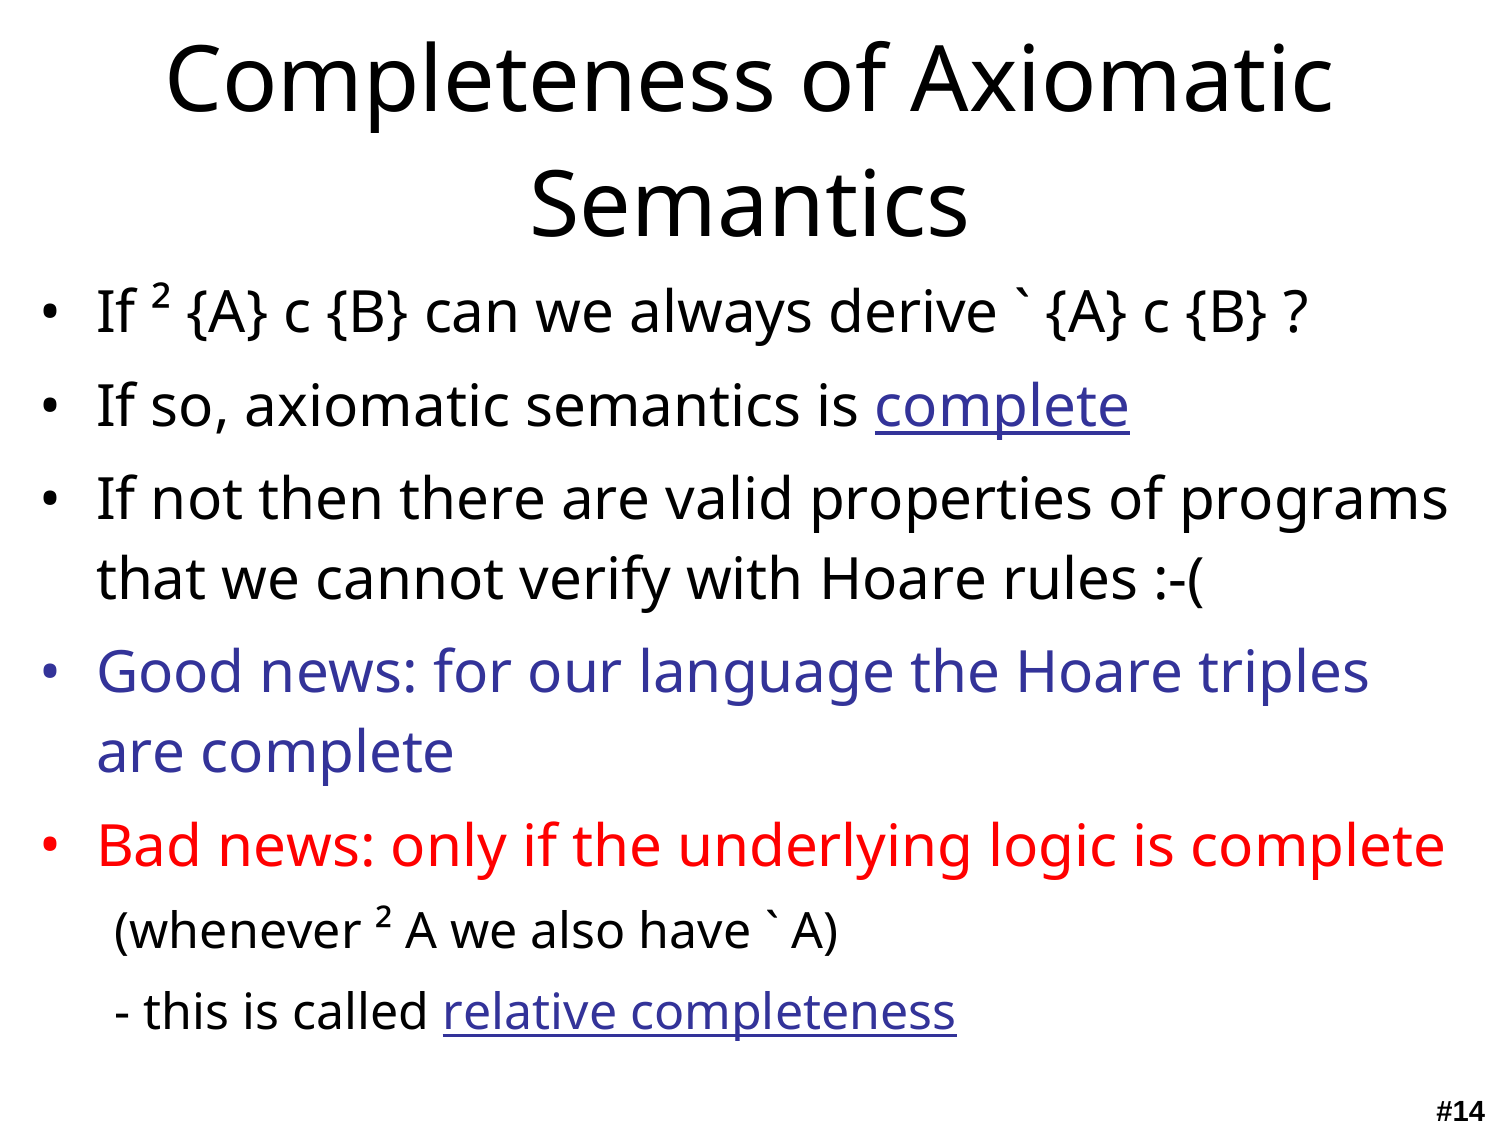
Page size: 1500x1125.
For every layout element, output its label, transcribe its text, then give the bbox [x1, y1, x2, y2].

list If ² {A} c {B} can we always derive ` {A} c {B} ? If so, axiomatic semantics is complete If not then there are valid properties of programs that we cannot verify with Hoare rules :-( Good news: for our language the Hoare triples are complete Bad news: only if the underlying logic is complete (whenever ² A we also have ` A) - this is called relative completeness [24, 262, 1476, 1101]
title Completeness of Axiomatic Semantics [24, 24, 1476, 254]
